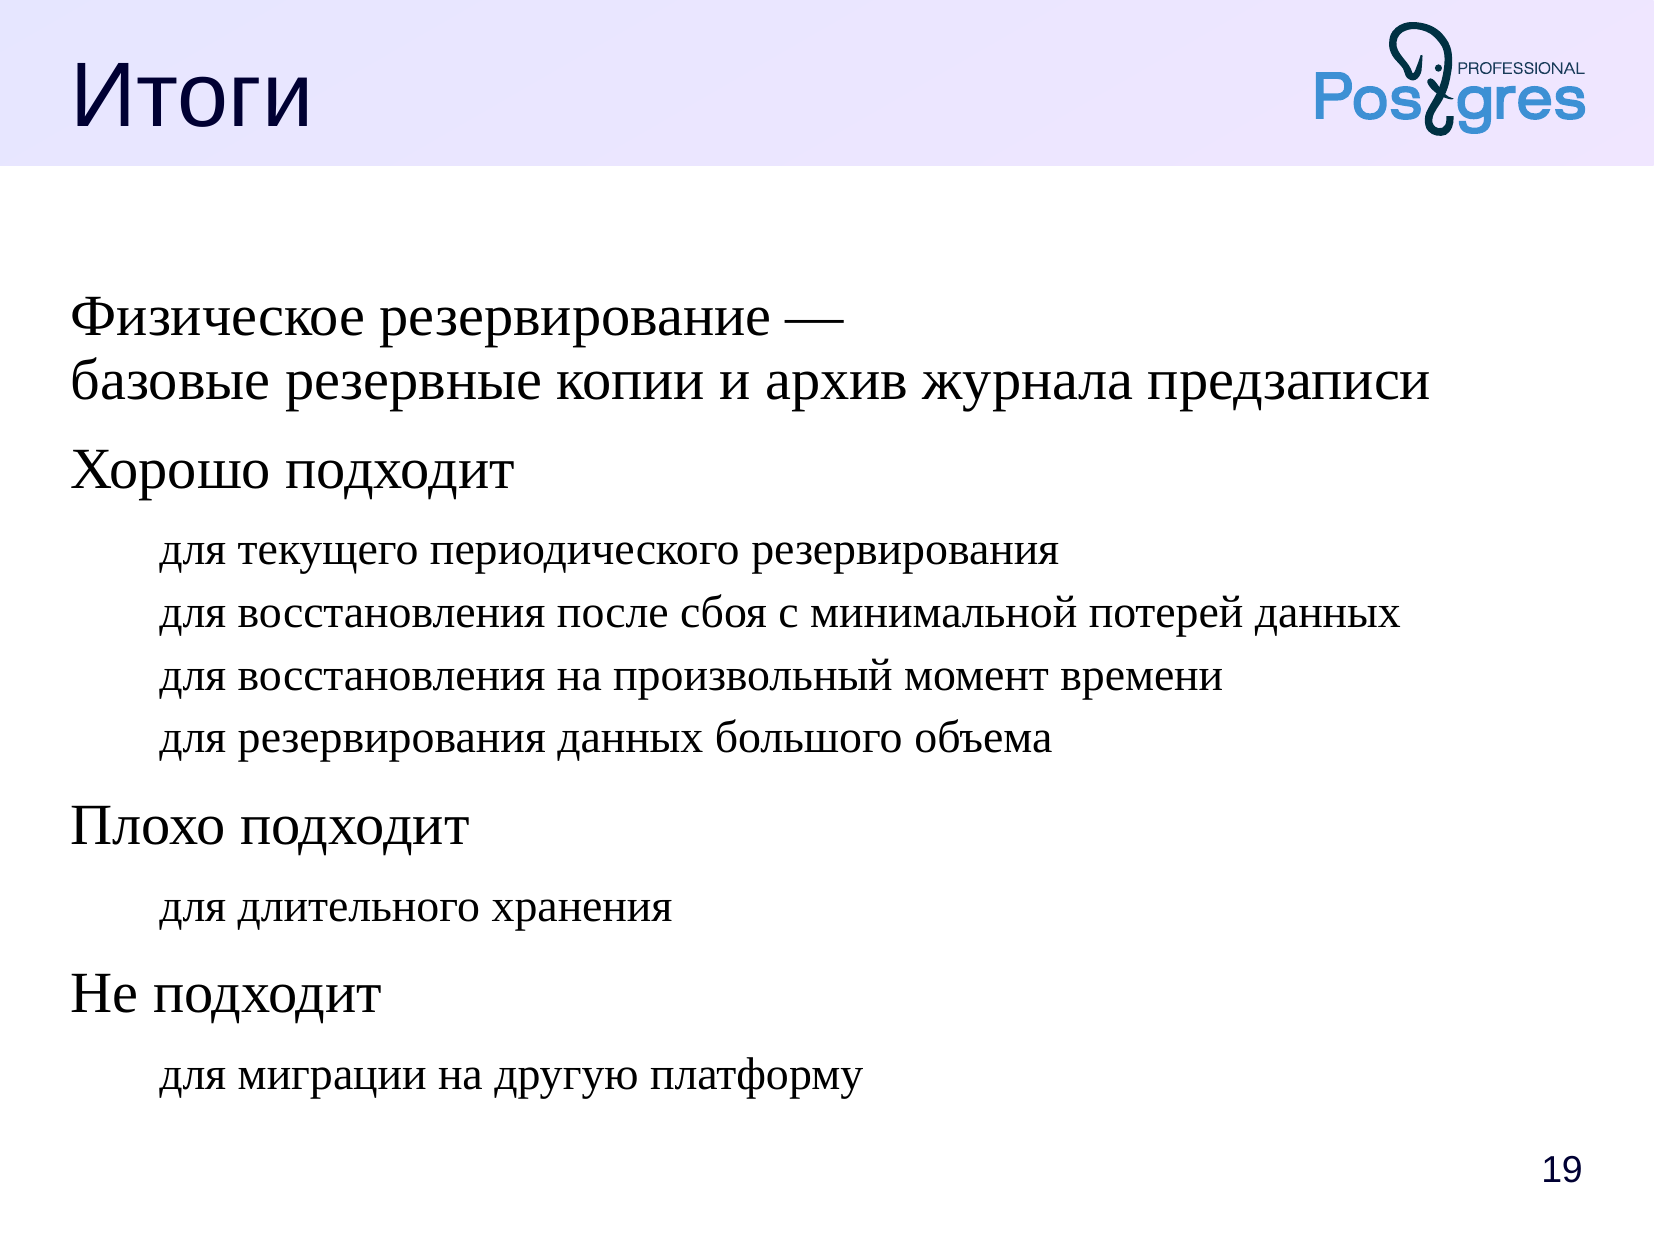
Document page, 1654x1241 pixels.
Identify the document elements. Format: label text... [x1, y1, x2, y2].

list Физическое резервирование — базовые резервные копии и архив журнала предзаписи Хорошо подходит для текущего периодического резервирования для восстановления после сбоя с минимальной потерей данных для восстановления на произвольный момент времени для резервирования данных большого объема Плохо подходит для длительного хранения Не подходит для миграции на другую платформу [70, 283, 1583, 1134]
title Итоги [70, 43, 1241, 147]
